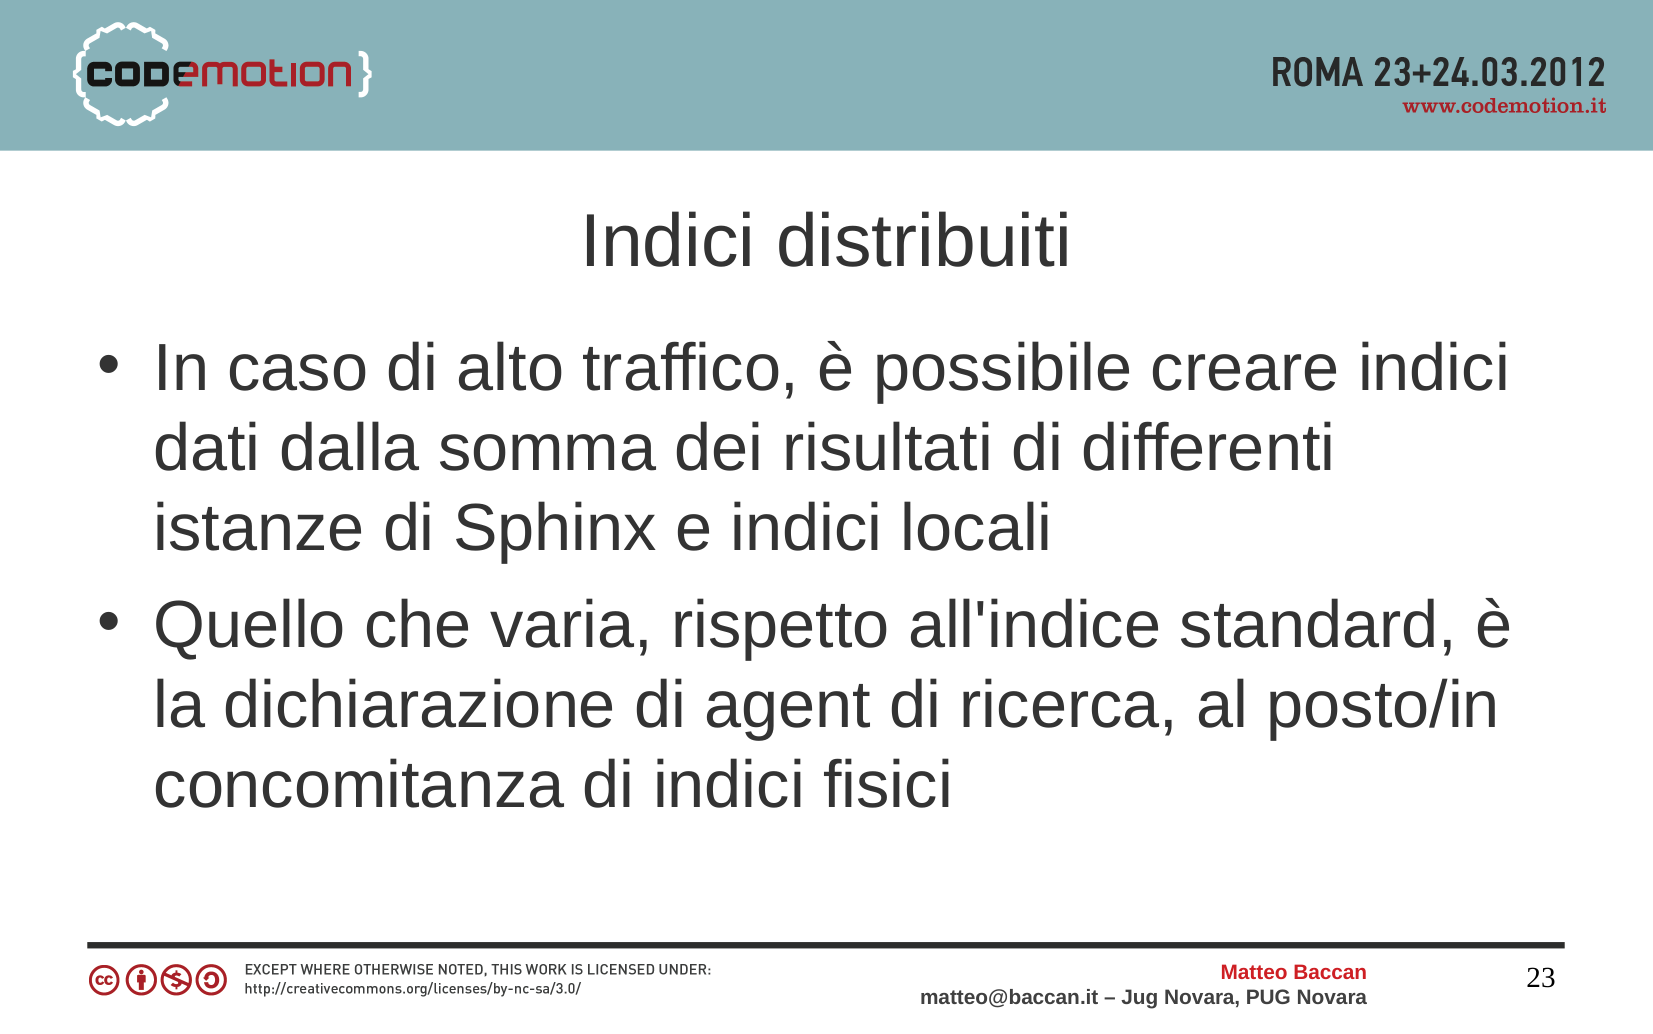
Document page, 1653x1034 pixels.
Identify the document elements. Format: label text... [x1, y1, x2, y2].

picture [0, 0, 1653, 1034]
list In caso di alto traffico, è possibile creare indici dati dalla somma dei risultati di differenti istanze di Sphinx e indici locali Quello che varia, rispetto all'indice standard, è la dichiarazione di agent di ricerca, al posto/in concomitanza di indici fisici [82, 315, 1571, 902]
title Indici distribuiti [82, 173, 1571, 299]
